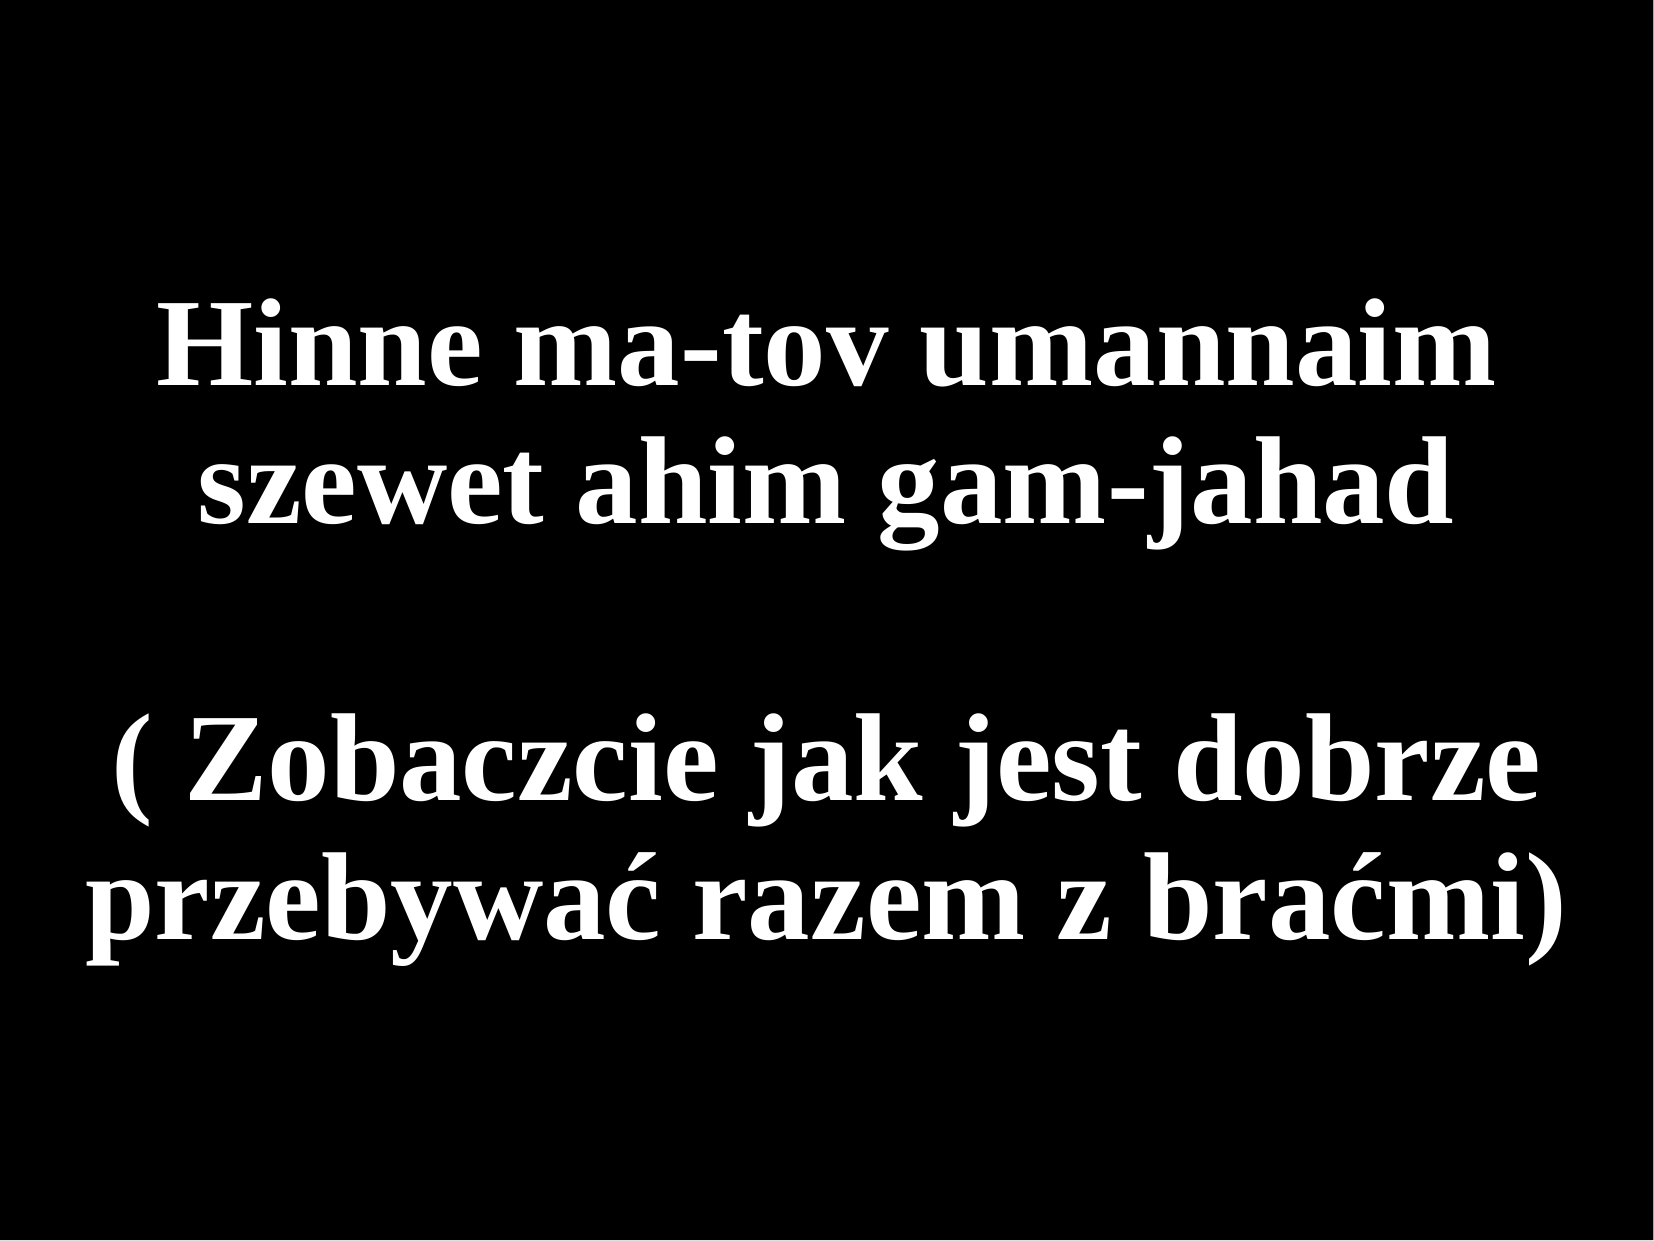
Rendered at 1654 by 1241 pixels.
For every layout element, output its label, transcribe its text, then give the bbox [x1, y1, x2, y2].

title Hinne ma-tov umannaim szewet ahim gam-jahad ( Zobaczcie jak jest dobrze przebywać razem z braćmi) [0, 0, 1654, 1241]
